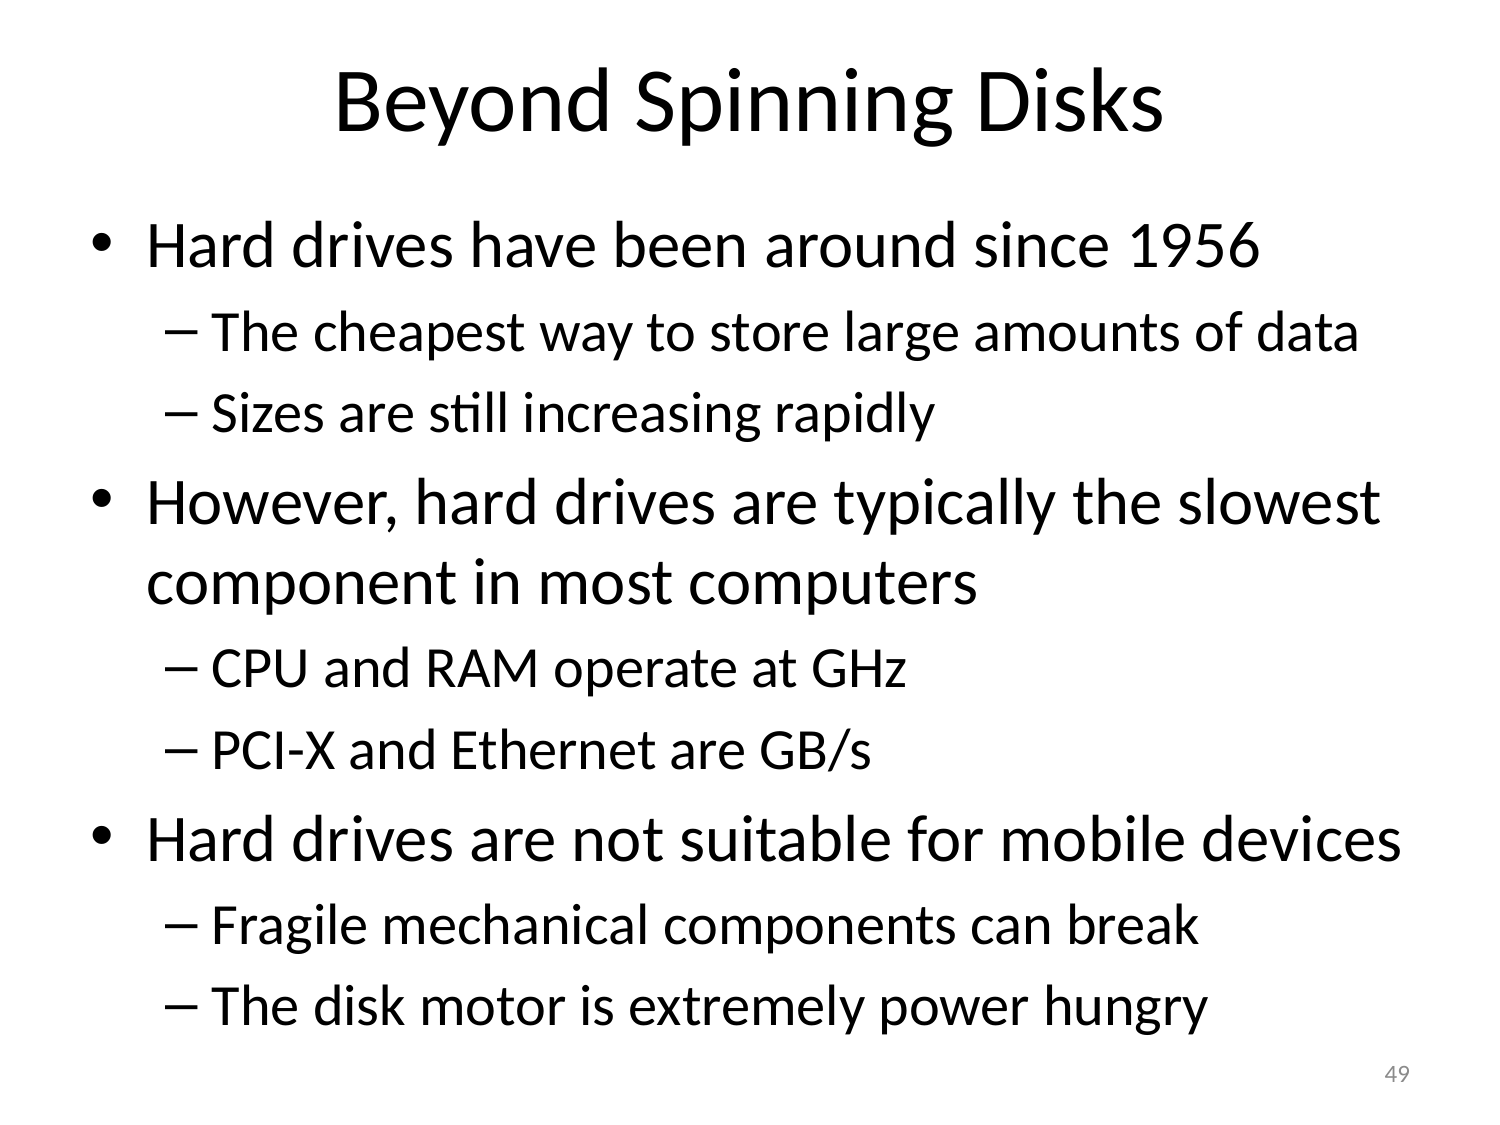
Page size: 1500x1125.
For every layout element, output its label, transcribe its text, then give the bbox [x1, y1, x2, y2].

title Beyond Spinning Disks [75, 1, 1425, 189]
list Hard drives have been around since 1956 The cheapest way to store large amounts of data Sizes are still increasing rapidly However, hard drives are typically the slowest component in most computers CPU and RAM operate at GHz PCI-X and Ethernet are GB/s Hard drives are not suitable for mobile devices Fragile mechanical components can break The disk motor is extremely power hungry [75, 193, 1425, 1082]
slide_number <number> [1074, 1042, 1425, 1103]
